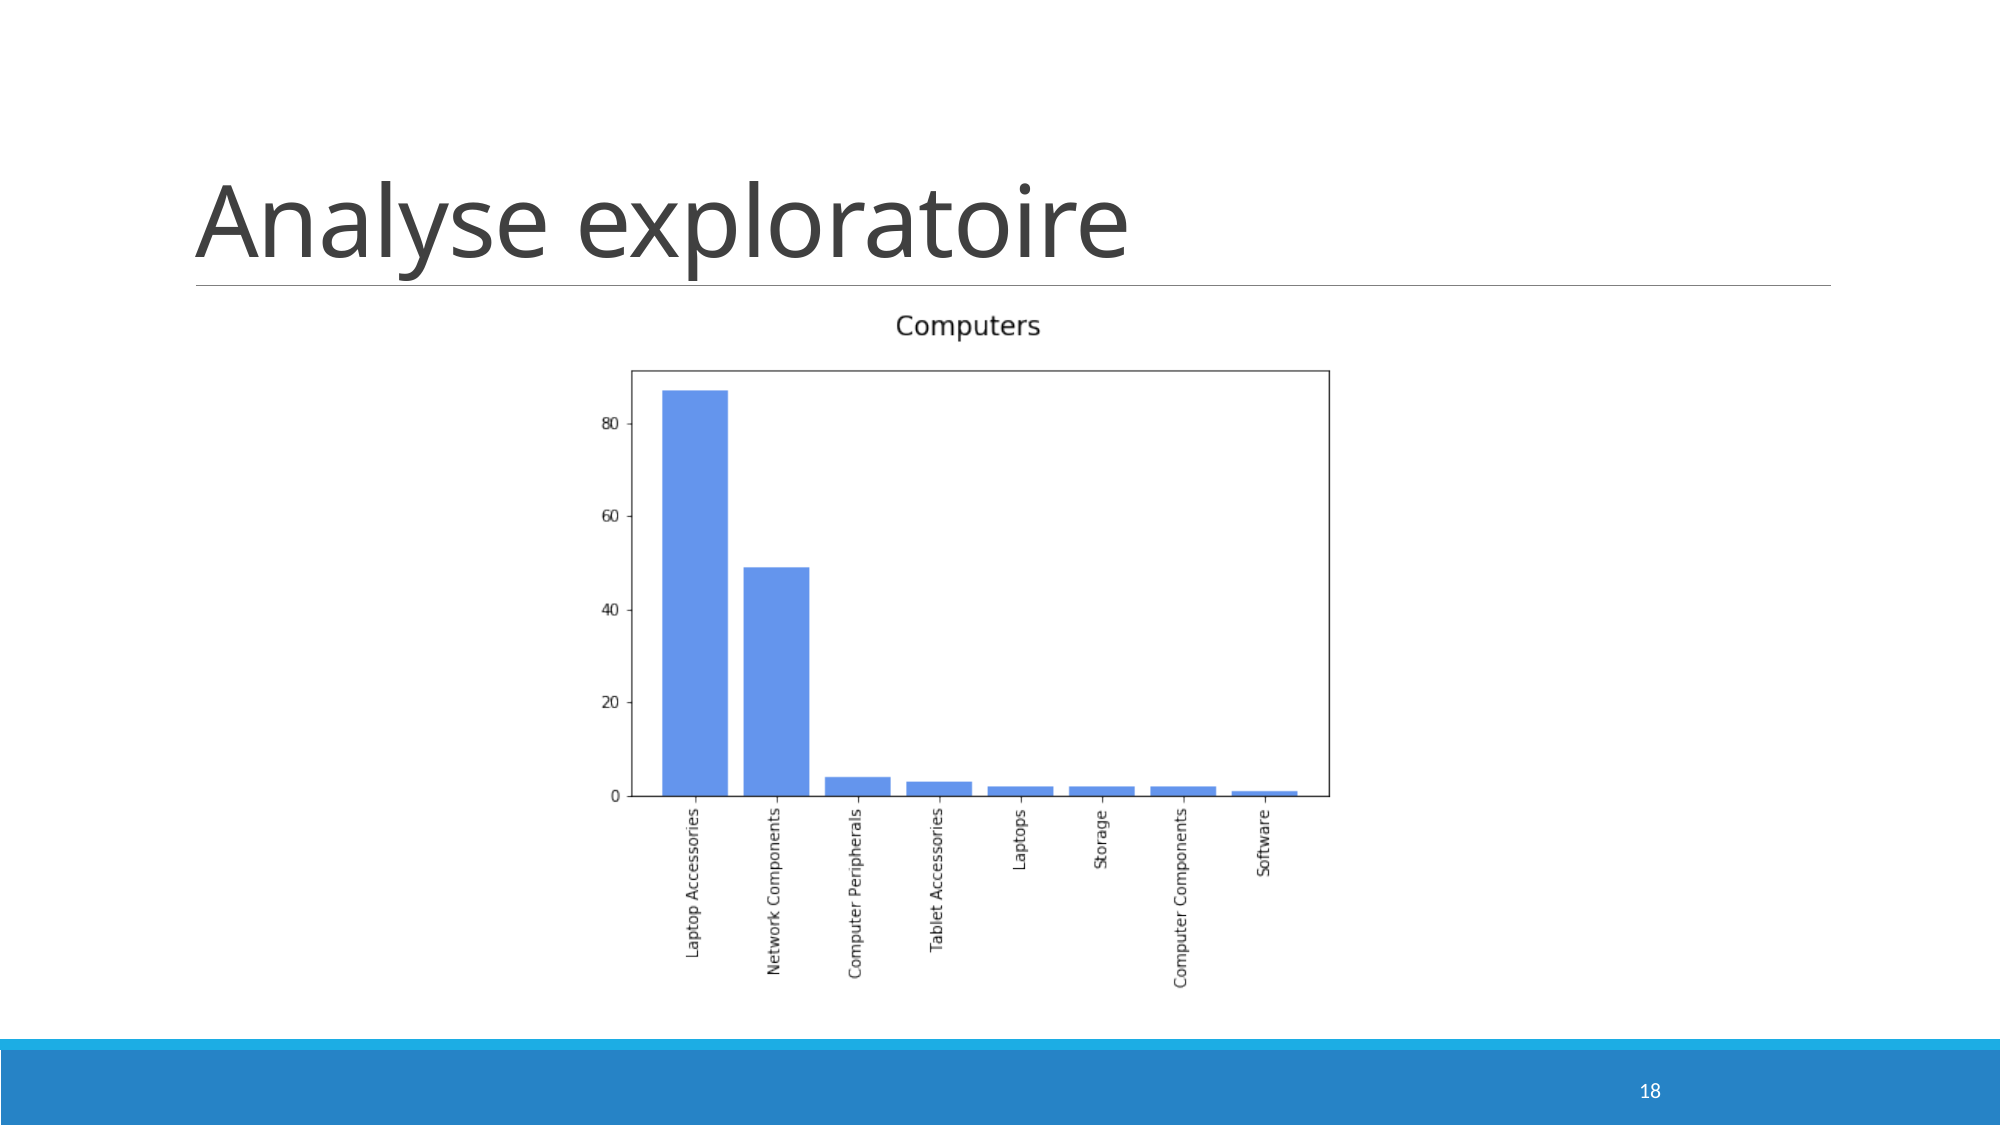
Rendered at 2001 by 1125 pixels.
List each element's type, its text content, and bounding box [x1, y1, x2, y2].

picture [589, 303, 1340, 998]
text_box [1624, 1059, 1840, 1120]
title Analyse exploratoire [180, 47, 1831, 286]
